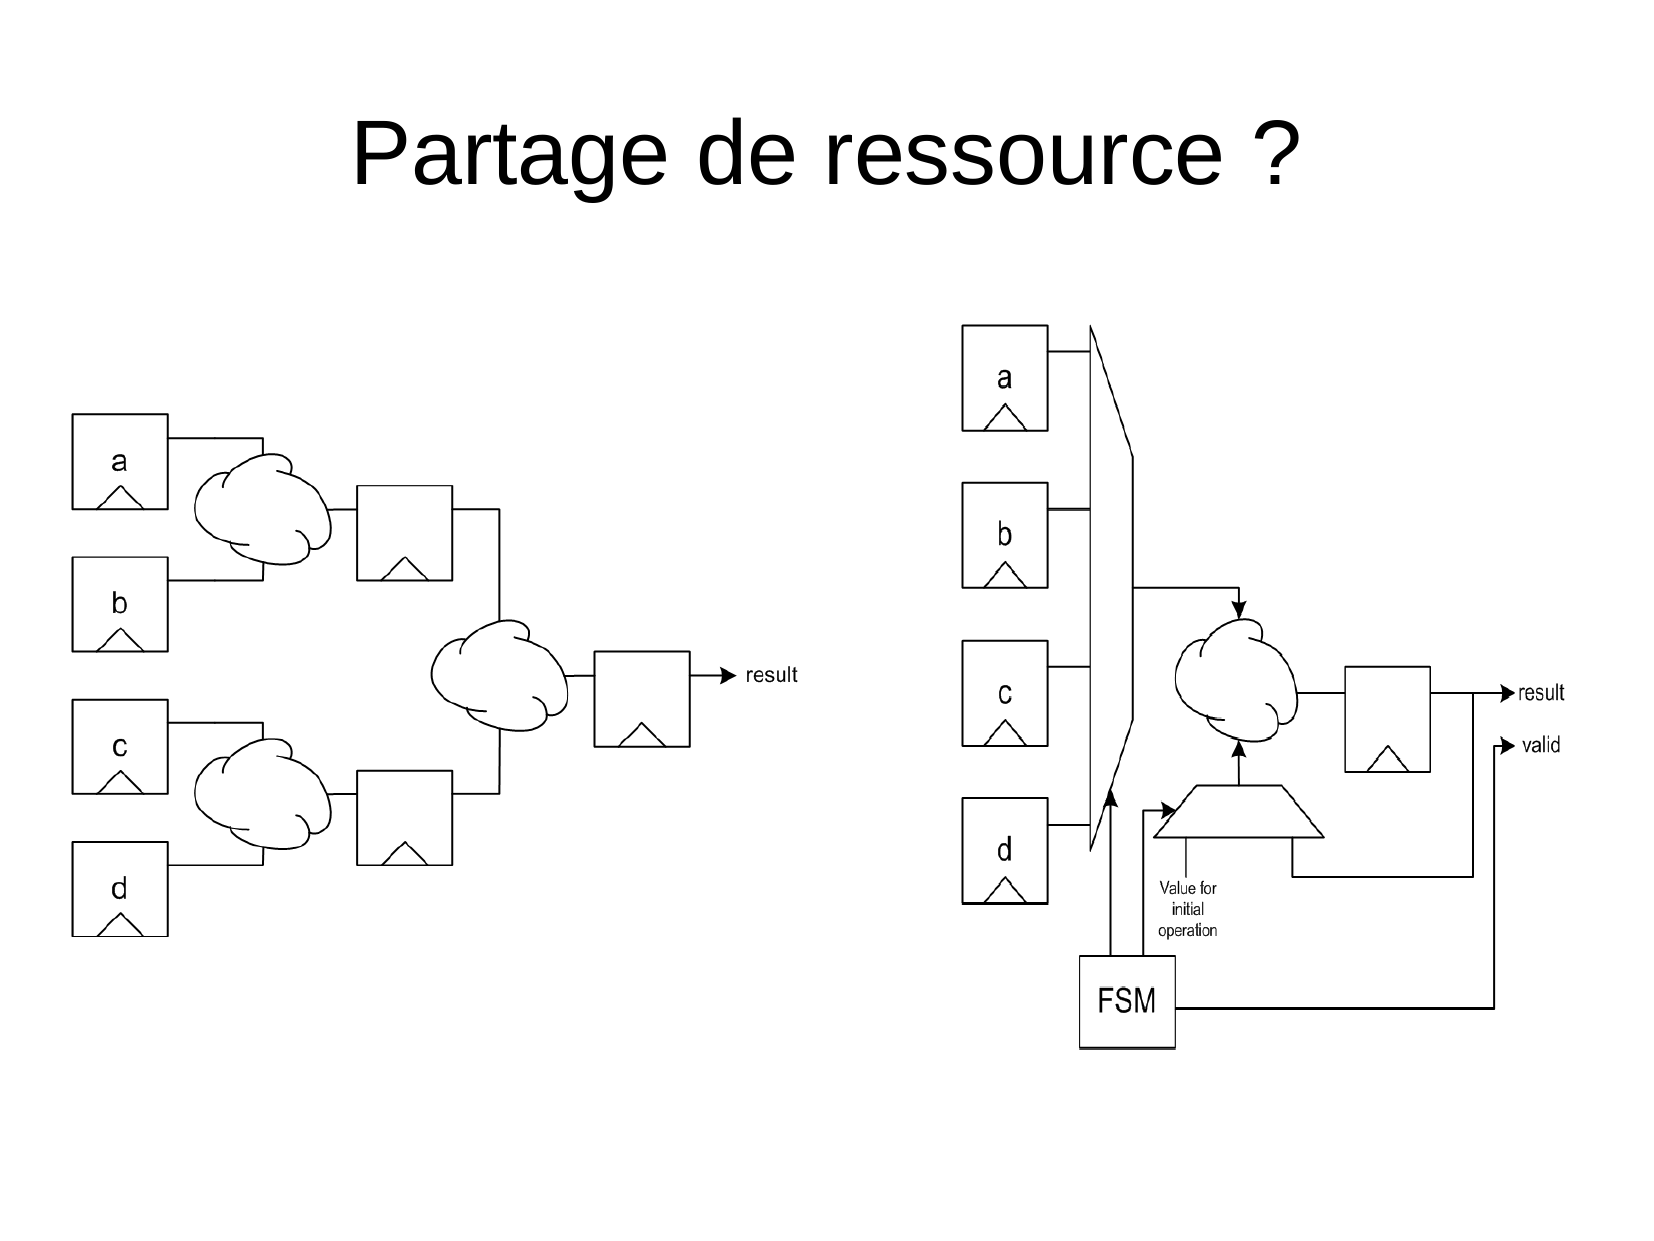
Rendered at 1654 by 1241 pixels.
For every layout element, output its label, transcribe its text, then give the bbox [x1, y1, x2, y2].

picture [71, 413, 798, 937]
picture [961, 324, 1565, 1050]
title Partage de ressource ? [82, 49, 1571, 257]
